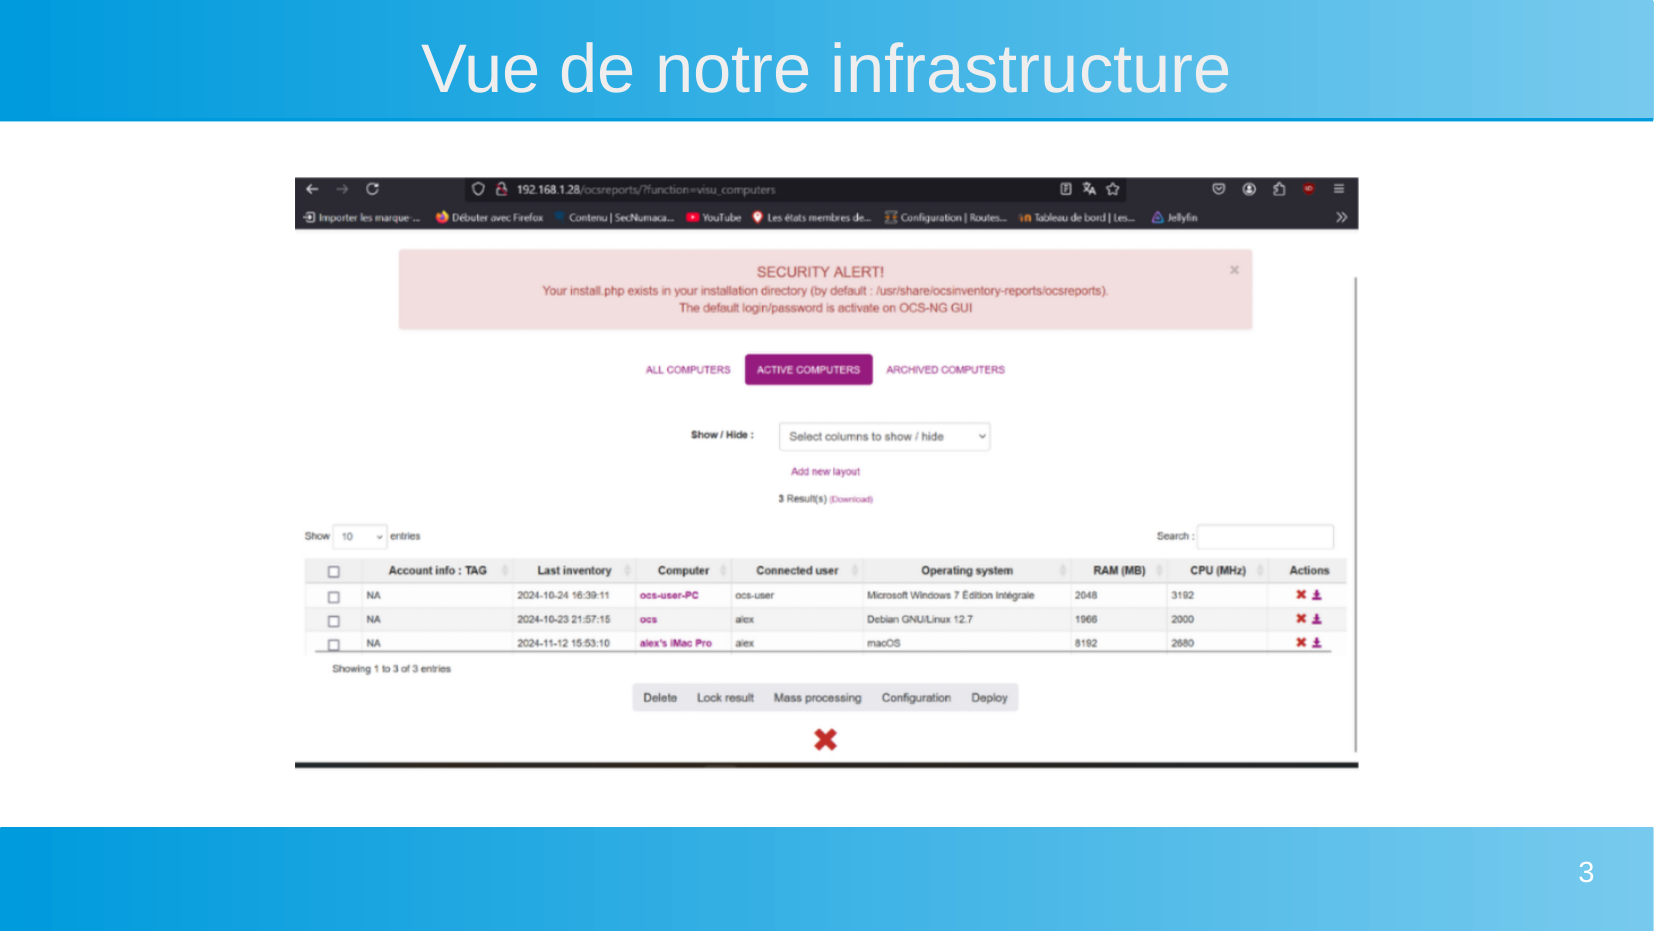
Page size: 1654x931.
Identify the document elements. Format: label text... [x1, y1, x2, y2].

picture [295, 177, 1359, 771]
title Vue de notre infrastructure [59, 29, 1595, 108]
